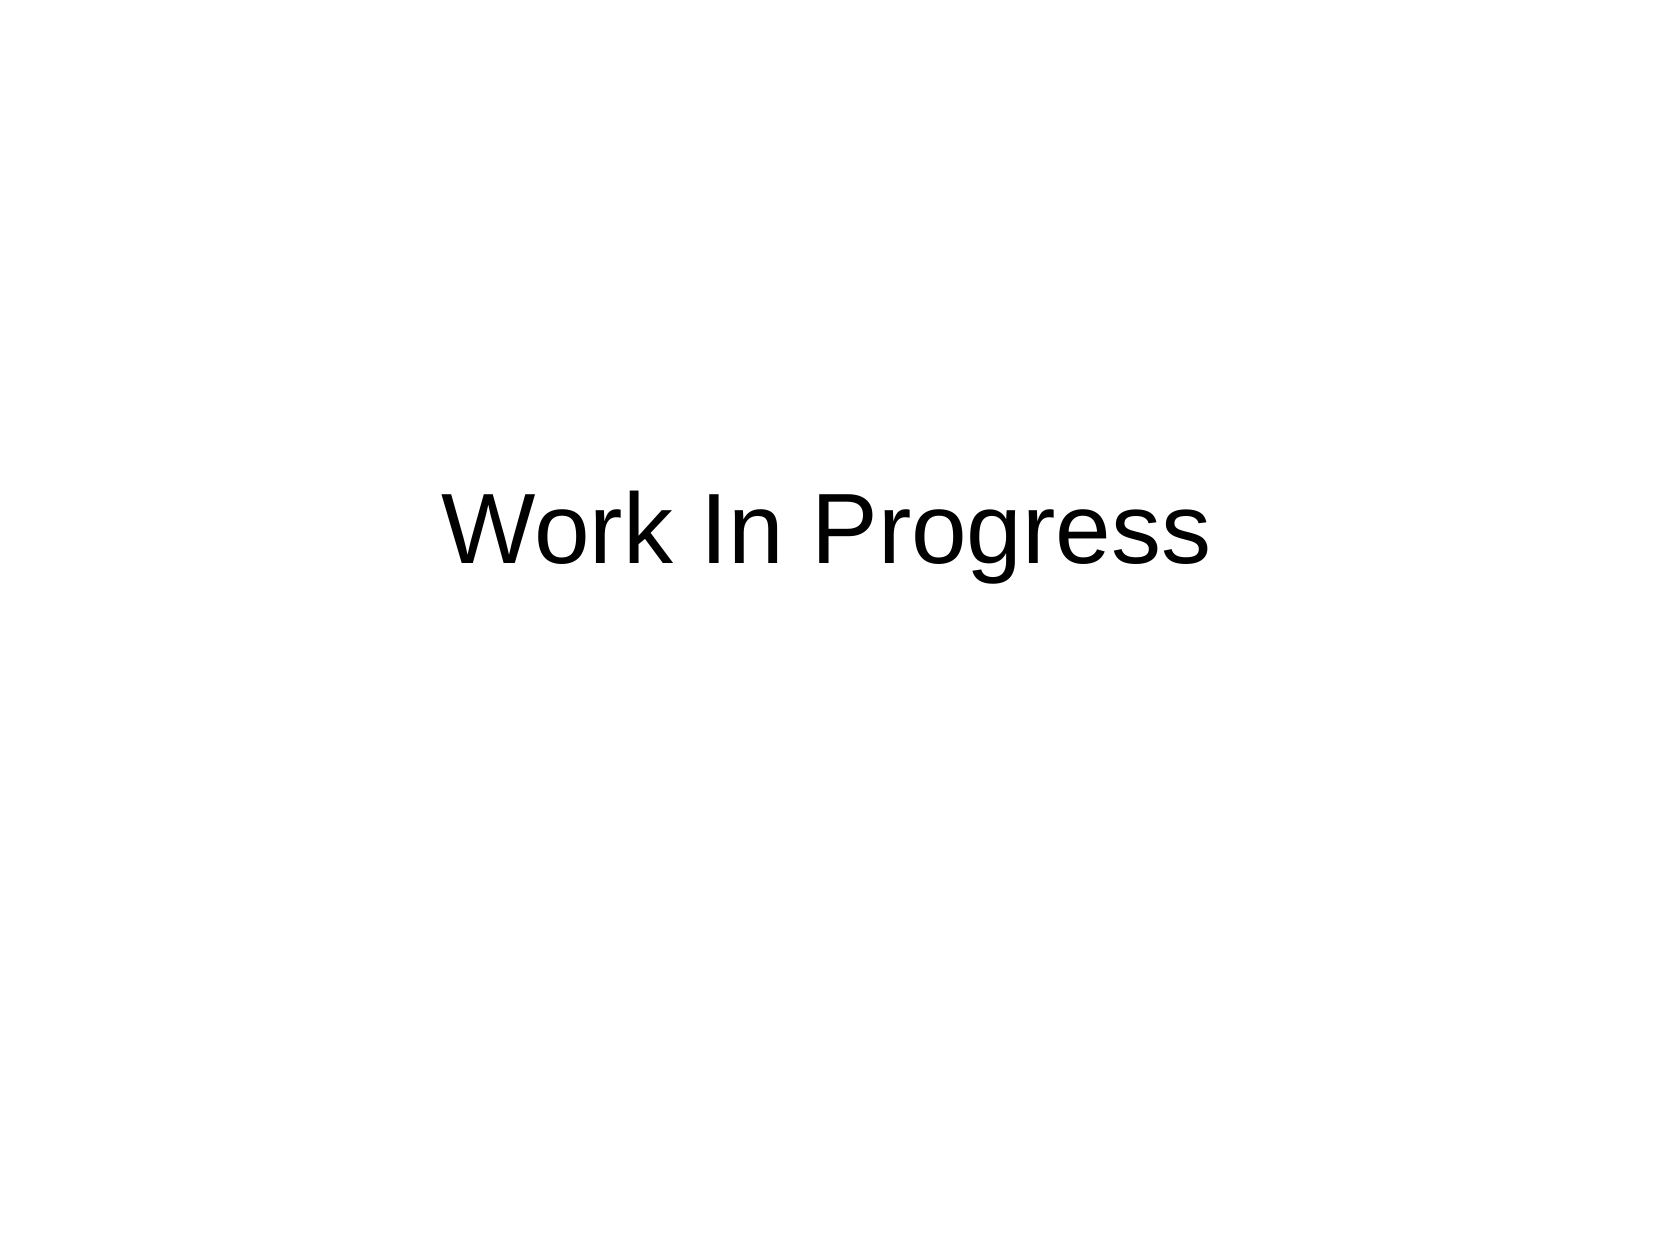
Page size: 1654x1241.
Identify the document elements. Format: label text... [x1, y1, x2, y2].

subtitle Work In Progress [82, 49, 1571, 1010]
